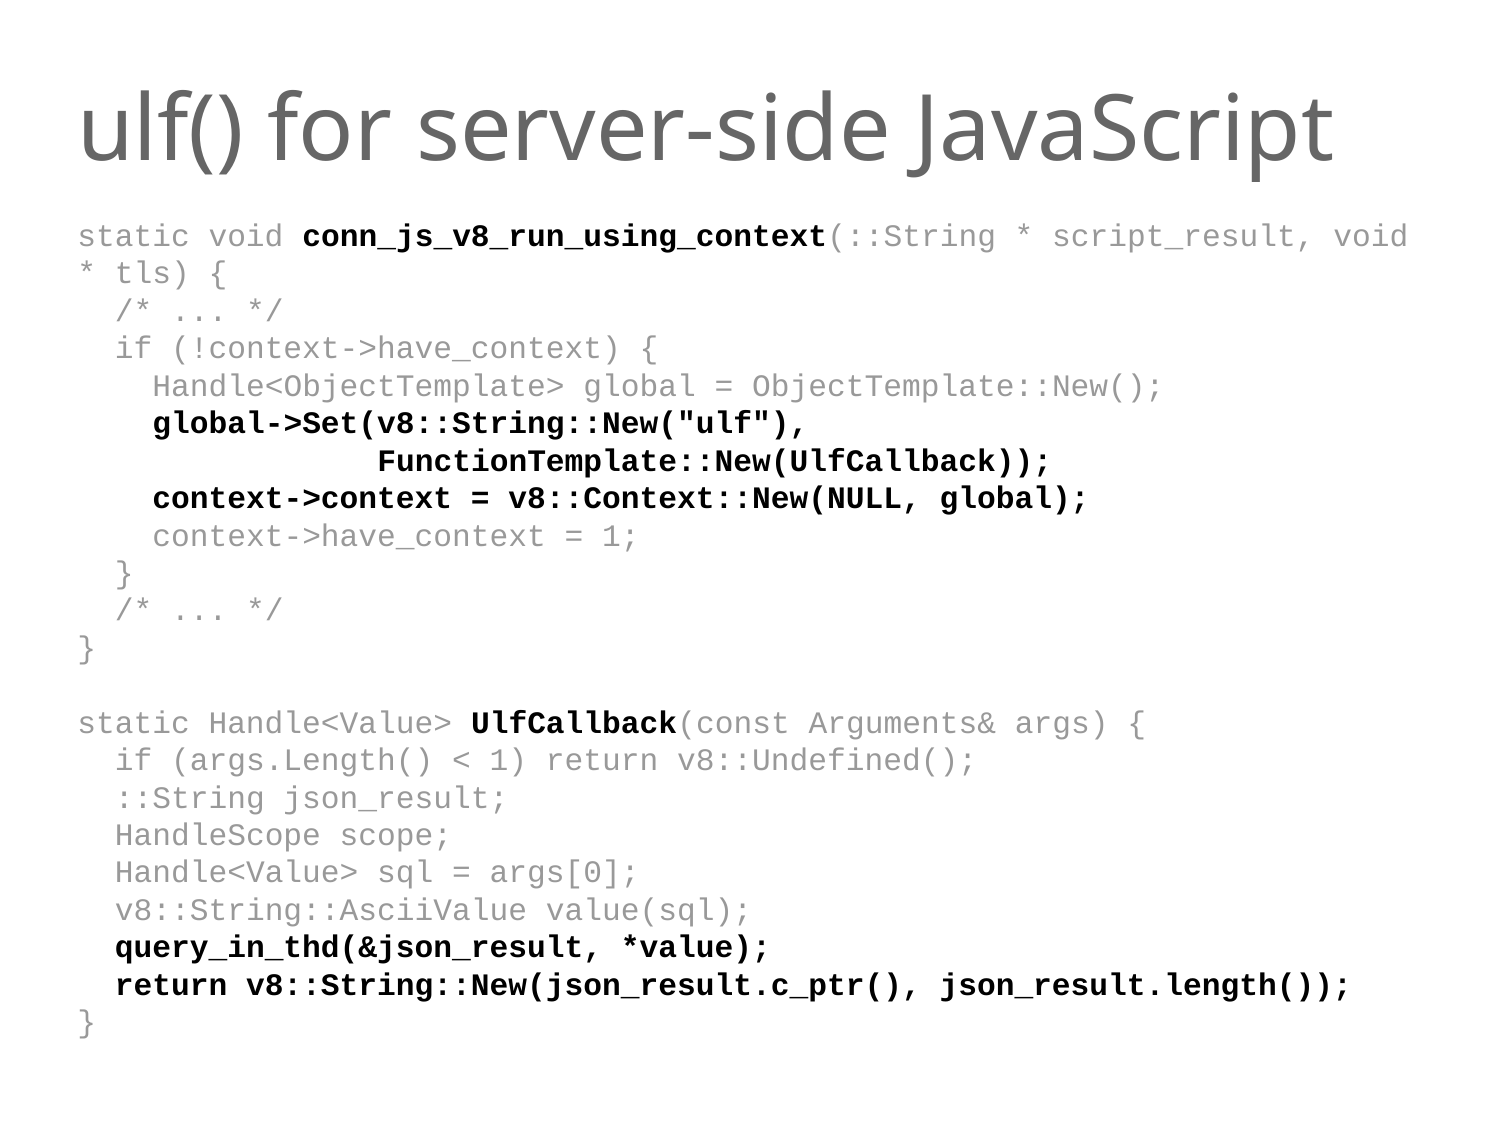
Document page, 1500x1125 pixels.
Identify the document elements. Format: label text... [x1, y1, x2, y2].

text_box static void conn_js_v8_run_using_context(::String * script_result, void * tls) { /* ... */ if (!context->have_context) { Handle<ObjectTemplate> global = ObjectTemplate::New(); global->Set(v8::String::New("ulf"), FunctionTemplate::New(UlfCallback)); context->context = v8::Context::New(NULL, global); context->have_context = 1; } /* ... */ } static Handle<Value> UlfCallback(const Arguments& args) { if (args.Length() < 1) return v8::Undefined(); ::String json_result; HandleScope scope; Handle<Value> sql = args[0]; v8::String::AsciiValue value(sql); query_in_thd(&json_result, *value); return v8::String::New(json_result.c_ptr(), json_result.length()); } [62, 207, 1438, 1125]
title ulf() for server-side JavaScript [62, 0, 1438, 207]
